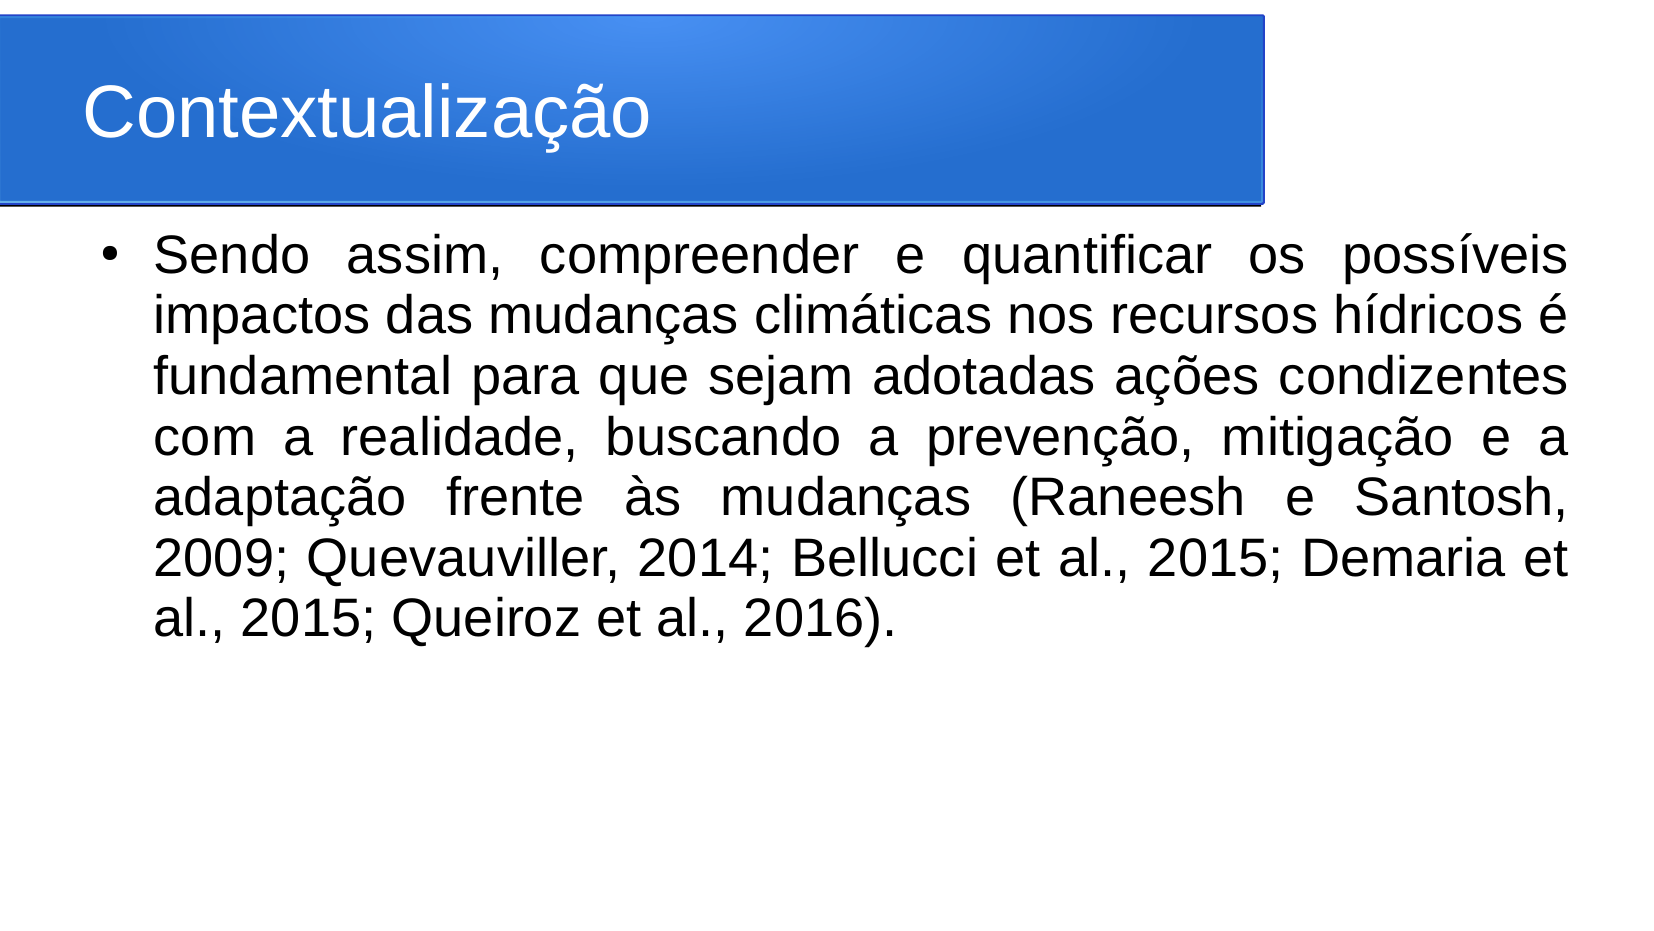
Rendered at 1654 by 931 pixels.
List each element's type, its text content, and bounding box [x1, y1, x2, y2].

list Sendo assim, compreender e quantificar os possíveis impactos das mudanças climáticas nos recursos hídricos é fundamental para que sejam adotadas ações condizentes com a realidade, buscando a prevenção, mitigação e a adaptação frente às mudanças (Raneesh e Santosh, 2009; Quevauviller, 2014; Bellucci et al., 2015; Demaria et al., 2015; Queiroz et al., 2016). [82, 224, 1571, 764]
title Contextualização [82, 35, 1235, 189]
